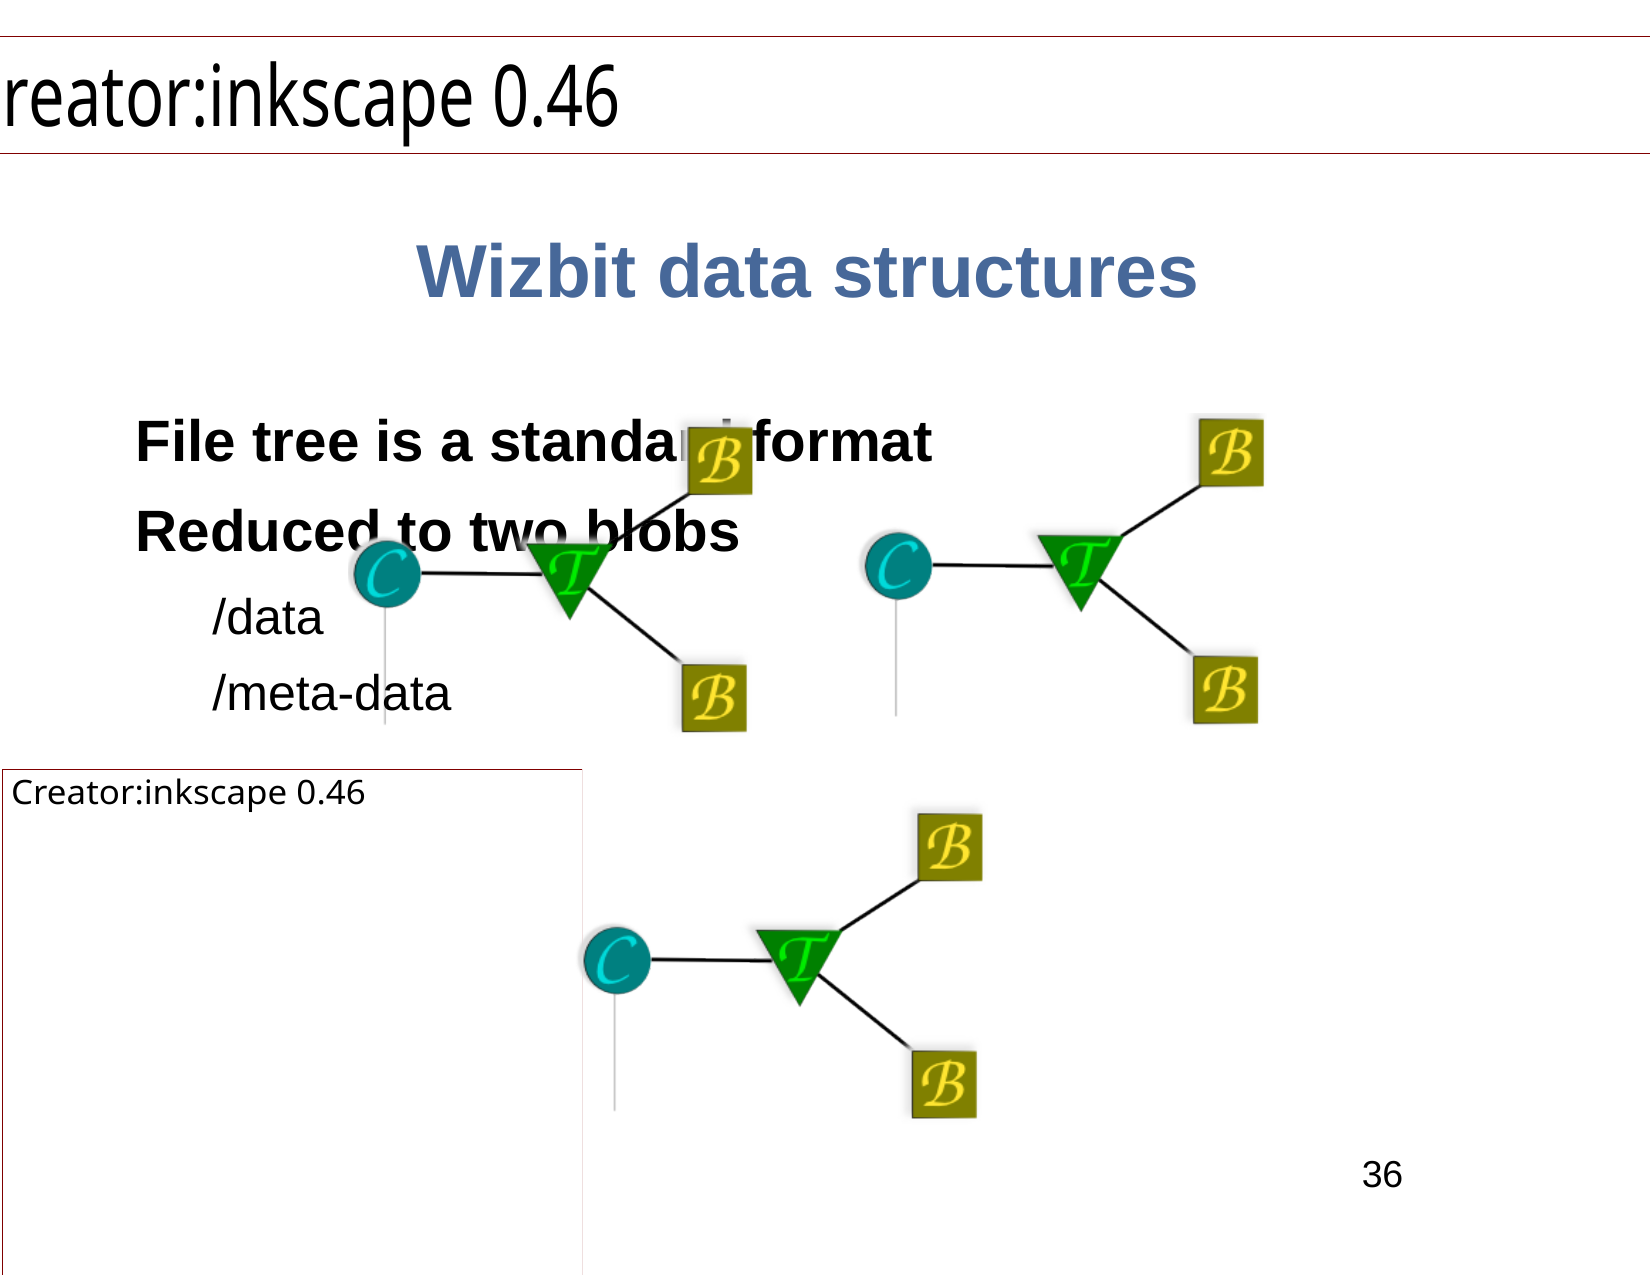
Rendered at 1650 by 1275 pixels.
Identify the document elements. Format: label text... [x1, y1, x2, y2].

list File tree is a standard format Reduced to two blobs /data /meta-data [1172, 413, 1498, 1126]
title Wizbit data structures [118, 177, 1498, 371]
picture [118, 413, 1172, 1126]
